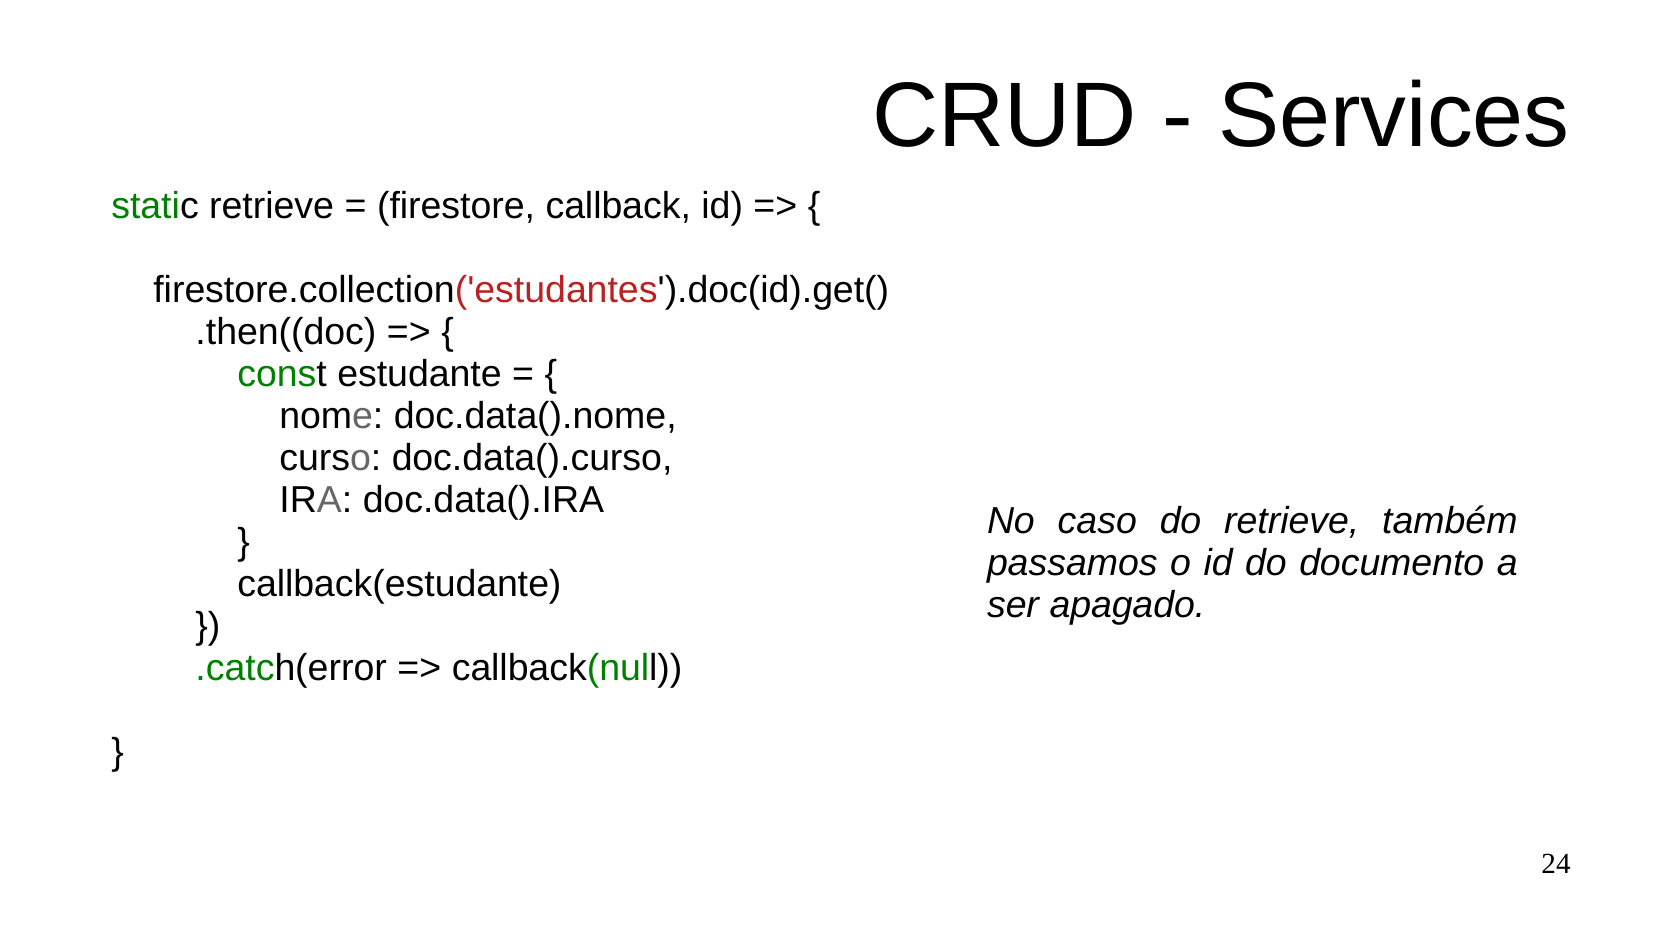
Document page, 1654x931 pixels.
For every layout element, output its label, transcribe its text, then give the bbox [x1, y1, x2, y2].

text_box No caso do retrieve, também passamos o id do documento a ser apagado. [972, 492, 1536, 633]
title CRUD - Services [82, 37, 1571, 193]
text_box static retrieve = (firestore, callback, id) => { firestore.collection('estudantes').doc(id).get() .then((doc) => { const estudante = { nome: doc.data().nome, curso: doc.data().curso, IRA: doc.data().IRA } callback(estudante) }) .catch(error => callback(null)) } [54, 135, 1543, 822]
